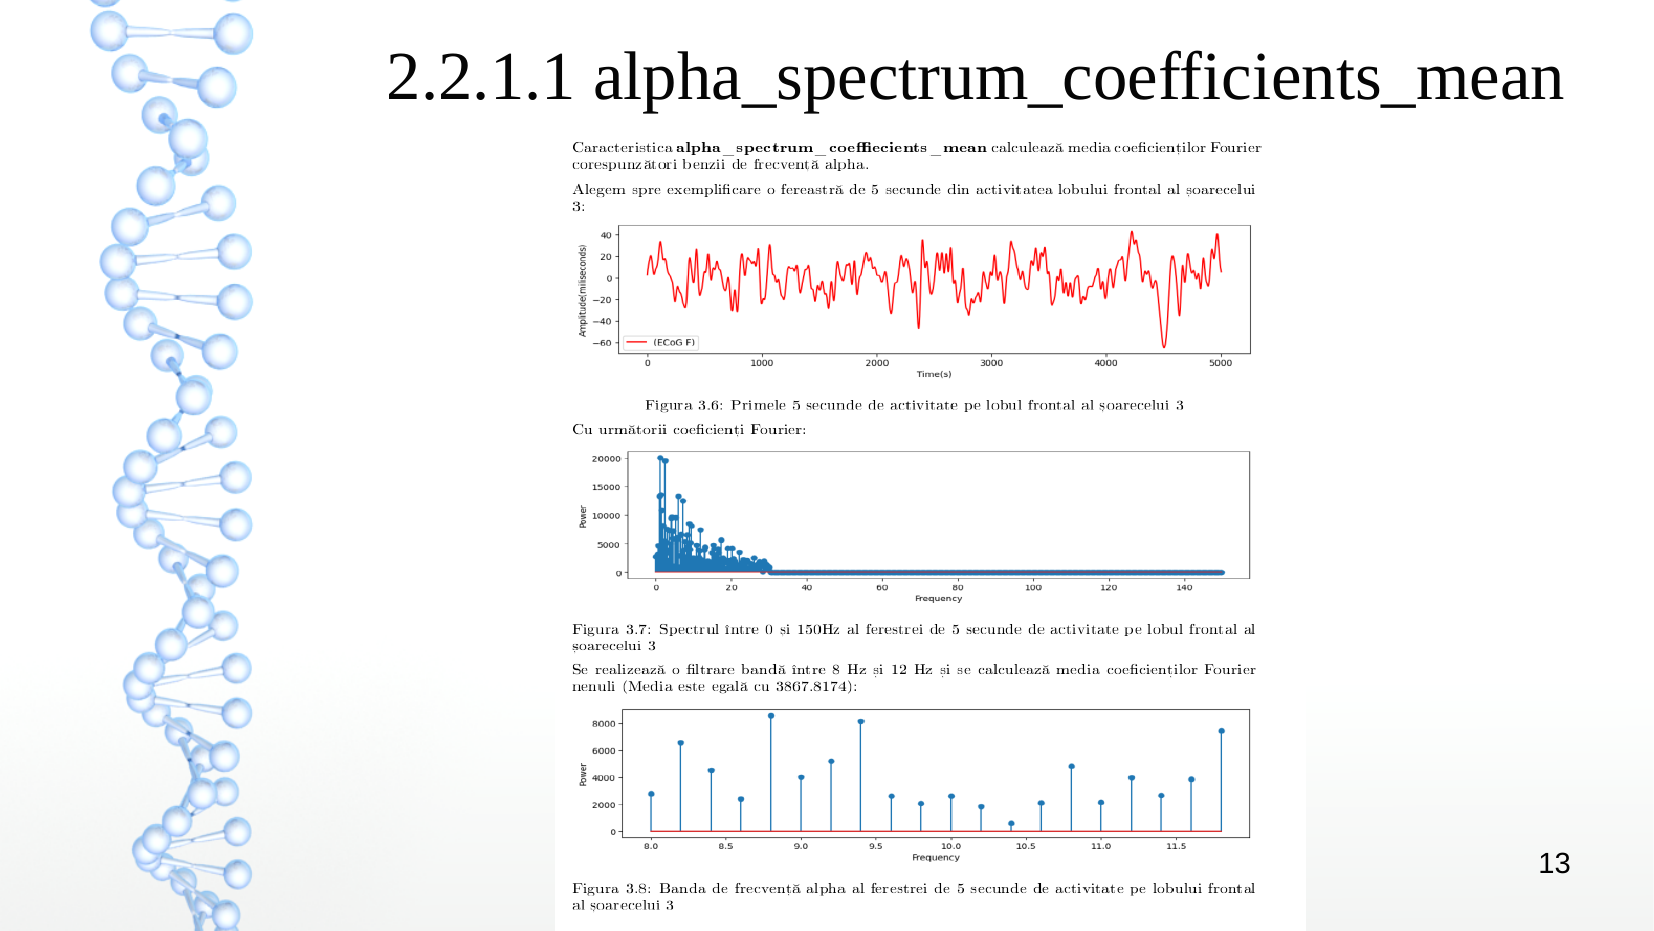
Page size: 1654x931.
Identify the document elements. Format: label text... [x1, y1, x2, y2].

title 2.2.1.1 alpha_spectrum_coefficients_mean [300, 0, 1654, 154]
picture [0, 0, 1654, 931]
